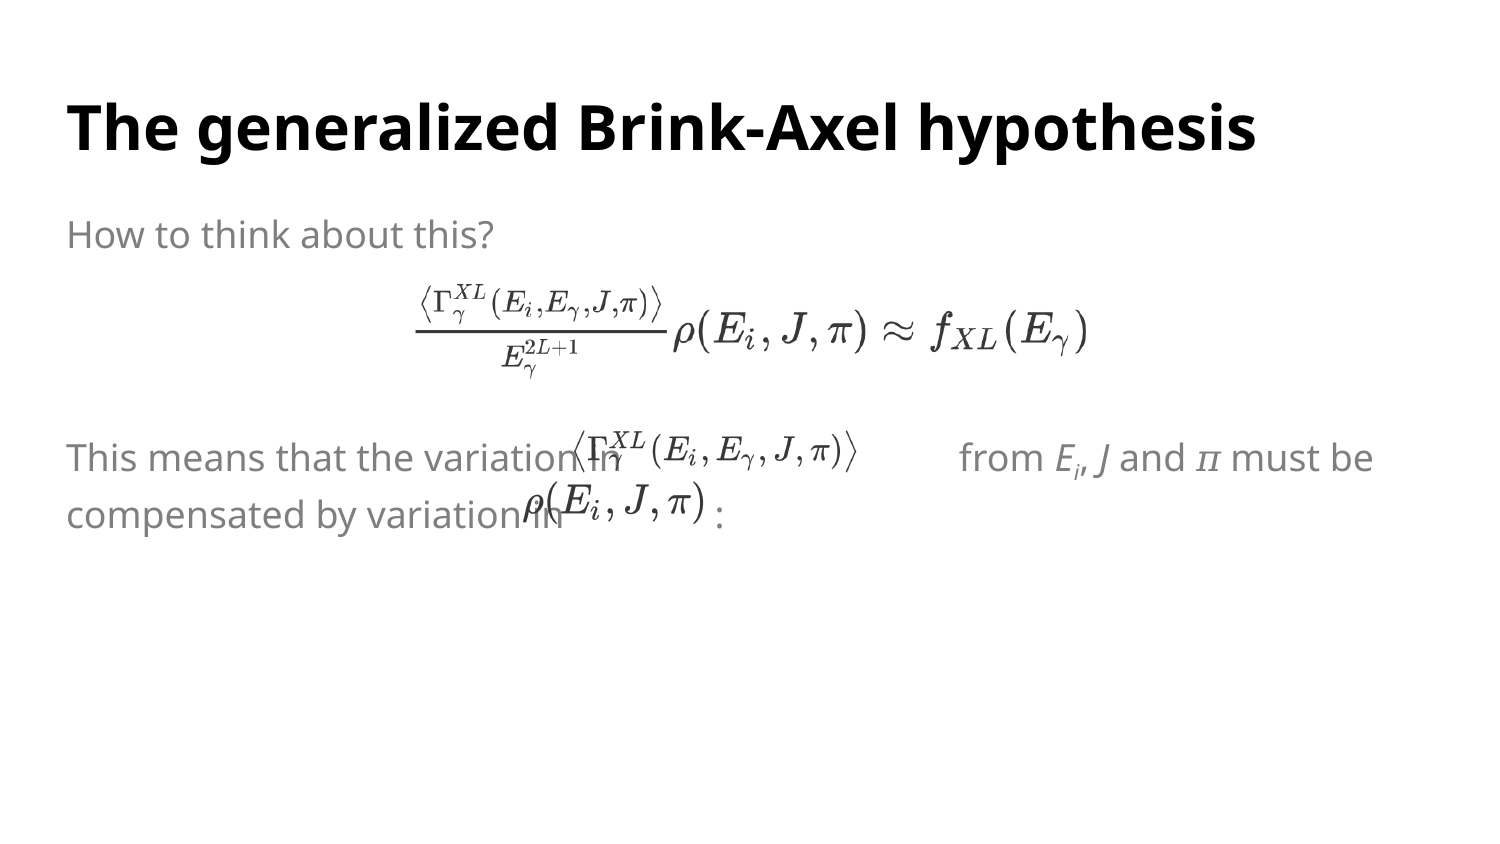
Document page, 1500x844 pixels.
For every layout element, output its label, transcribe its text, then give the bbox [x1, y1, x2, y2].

title The generalized Brink-Axel hypothesis [51, 72, 1449, 176]
picture [409, 280, 1091, 383]
picture [522, 479, 707, 527]
list How to think about this? This means that the variation in from Ei, J and 𝜋 must be compensated by variation in : [51, 189, 1449, 574]
picture [570, 428, 860, 475]
